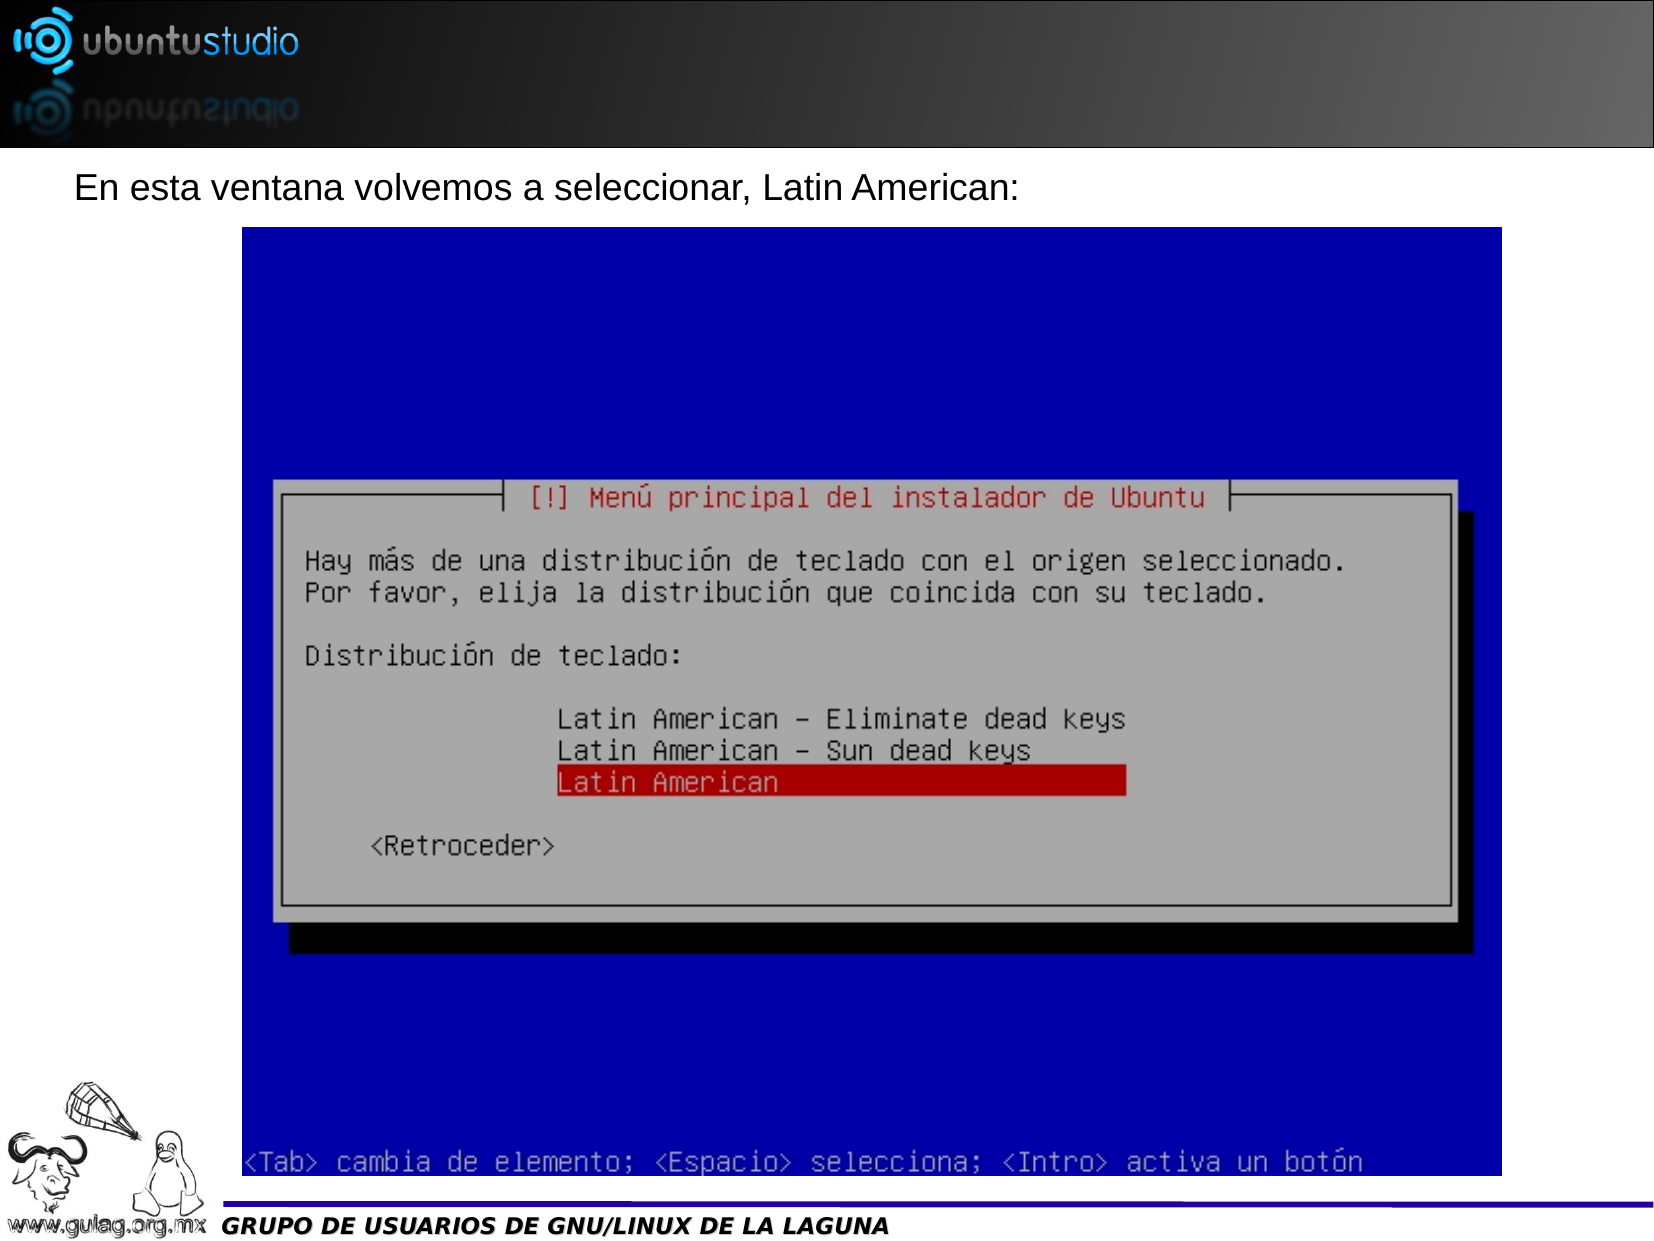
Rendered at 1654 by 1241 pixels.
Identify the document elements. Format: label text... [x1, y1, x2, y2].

picture [242, 227, 1502, 1176]
picture [5, 1079, 207, 1241]
text_box En esta ventana volvemos a seleccionar, Latin American: [59, 159, 1547, 278]
text_box [0, 0, 1654, 148]
text_box GRUPO DE USUARIOS DE GNU/LINUX DE LA LAGUNA [207, 1205, 906, 1241]
picture [11, 5, 300, 148]
